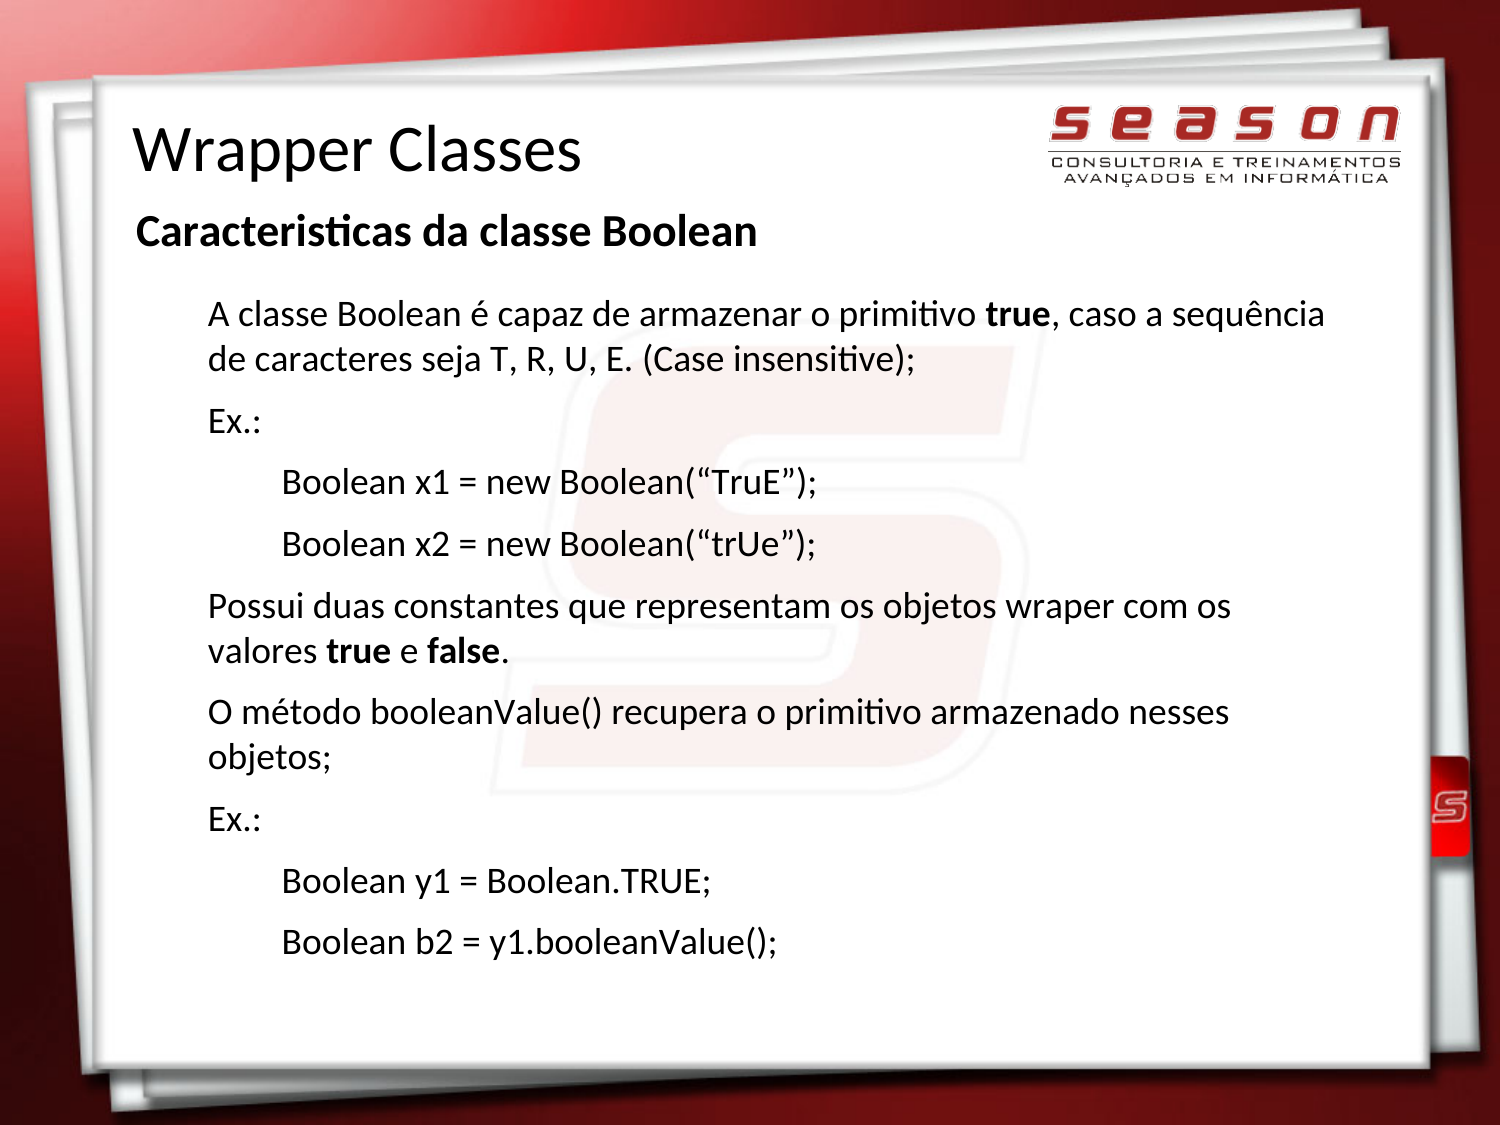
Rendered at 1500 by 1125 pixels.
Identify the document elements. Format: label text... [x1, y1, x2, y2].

picture [0, 0, 1500, 1125]
text_box Caracteristicas da classe Boolean [119, 200, 1240, 256]
text_box A classe Boolean é capaz de armazenar o primitivo true, caso a sequência de caracteres seja T, R, U, E. (Case insensitive); Ex.: Boolean x1 = new Boolean(“TruE”); Boolean x2 = new Boolean(“trUe”); Possui duas constantes que representam os objetos wraper com os valores true e false. O método booleanValue() recupera o primitivo armazenado nesses objetos; Ex.: Boolean y1 = Boolean.TRUE; Boolean b2 = y1.booleanValue(); [207, 266, 1328, 985]
title Wrapper Classes [118, 33, 1394, 257]
